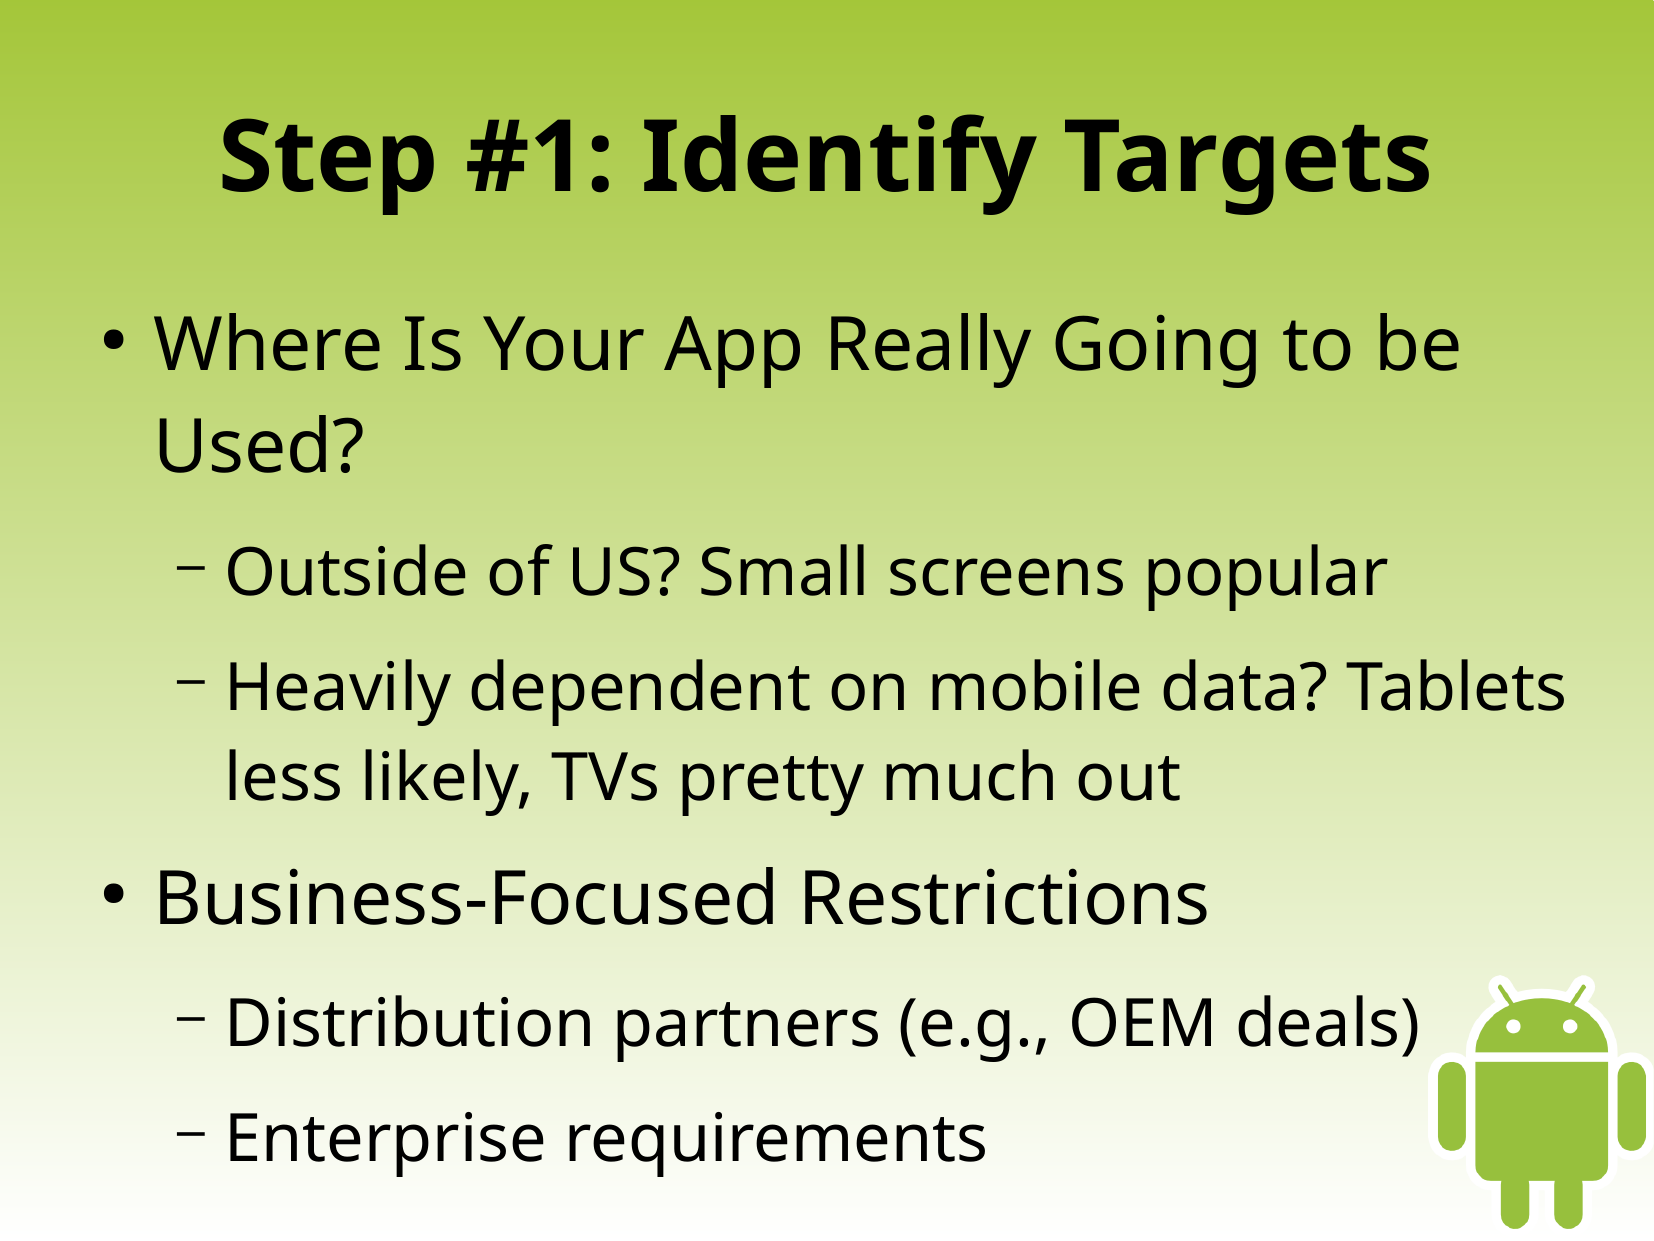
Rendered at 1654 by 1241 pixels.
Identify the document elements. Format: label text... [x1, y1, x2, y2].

picture [1428, 975, 1654, 1238]
list Where Is Your App Really Going to be Used? Outside of US? Small screens popular Heavily dependent on mobile data? Tablets less likely, TVs pretty much out Business-Focused Restrictions Distribution partners (e.g., OEM deals) Enterprise requirements [82, 290, 1571, 1109]
title Step #1: Identify Targets [82, 49, 1571, 257]
